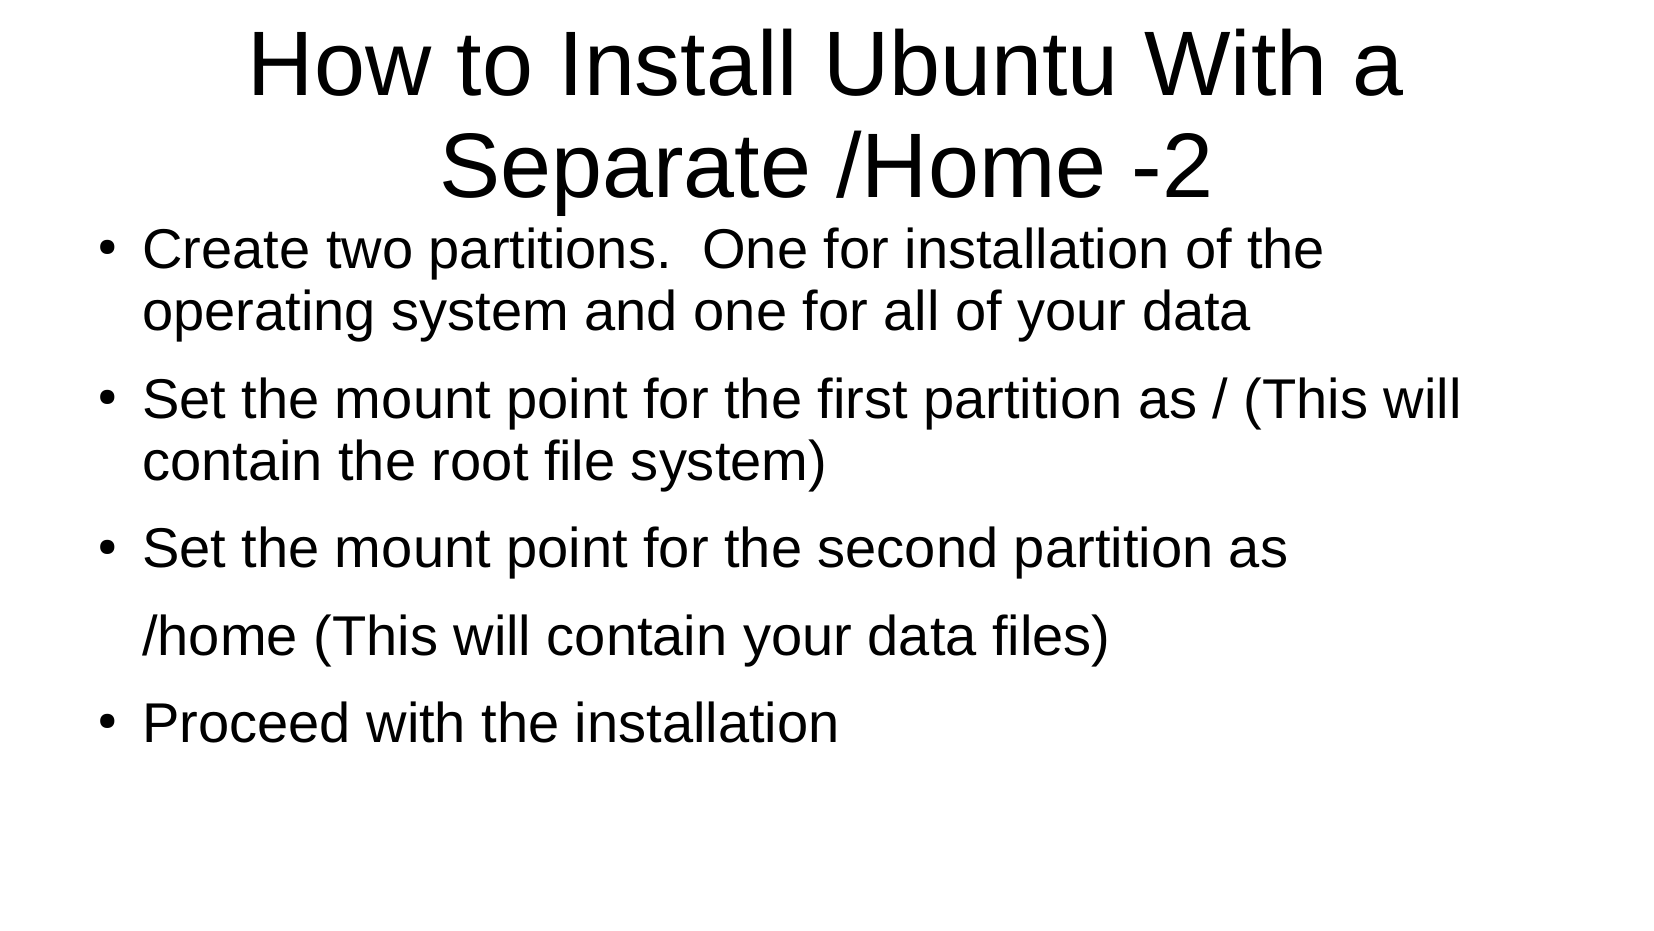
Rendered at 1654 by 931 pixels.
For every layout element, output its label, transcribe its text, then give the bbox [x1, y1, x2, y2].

title How to Install Ubuntu With a Separate /Home -2 [82, 12, 1571, 217]
list Create two partitions. One for installation of the operating system and one for all of your data Set the mount point for the first partition as / (This will contain the root file system) Set the mount point for the second partition as /home (This will contain your data files) Proceed with the installation [82, 217, 1571, 758]
